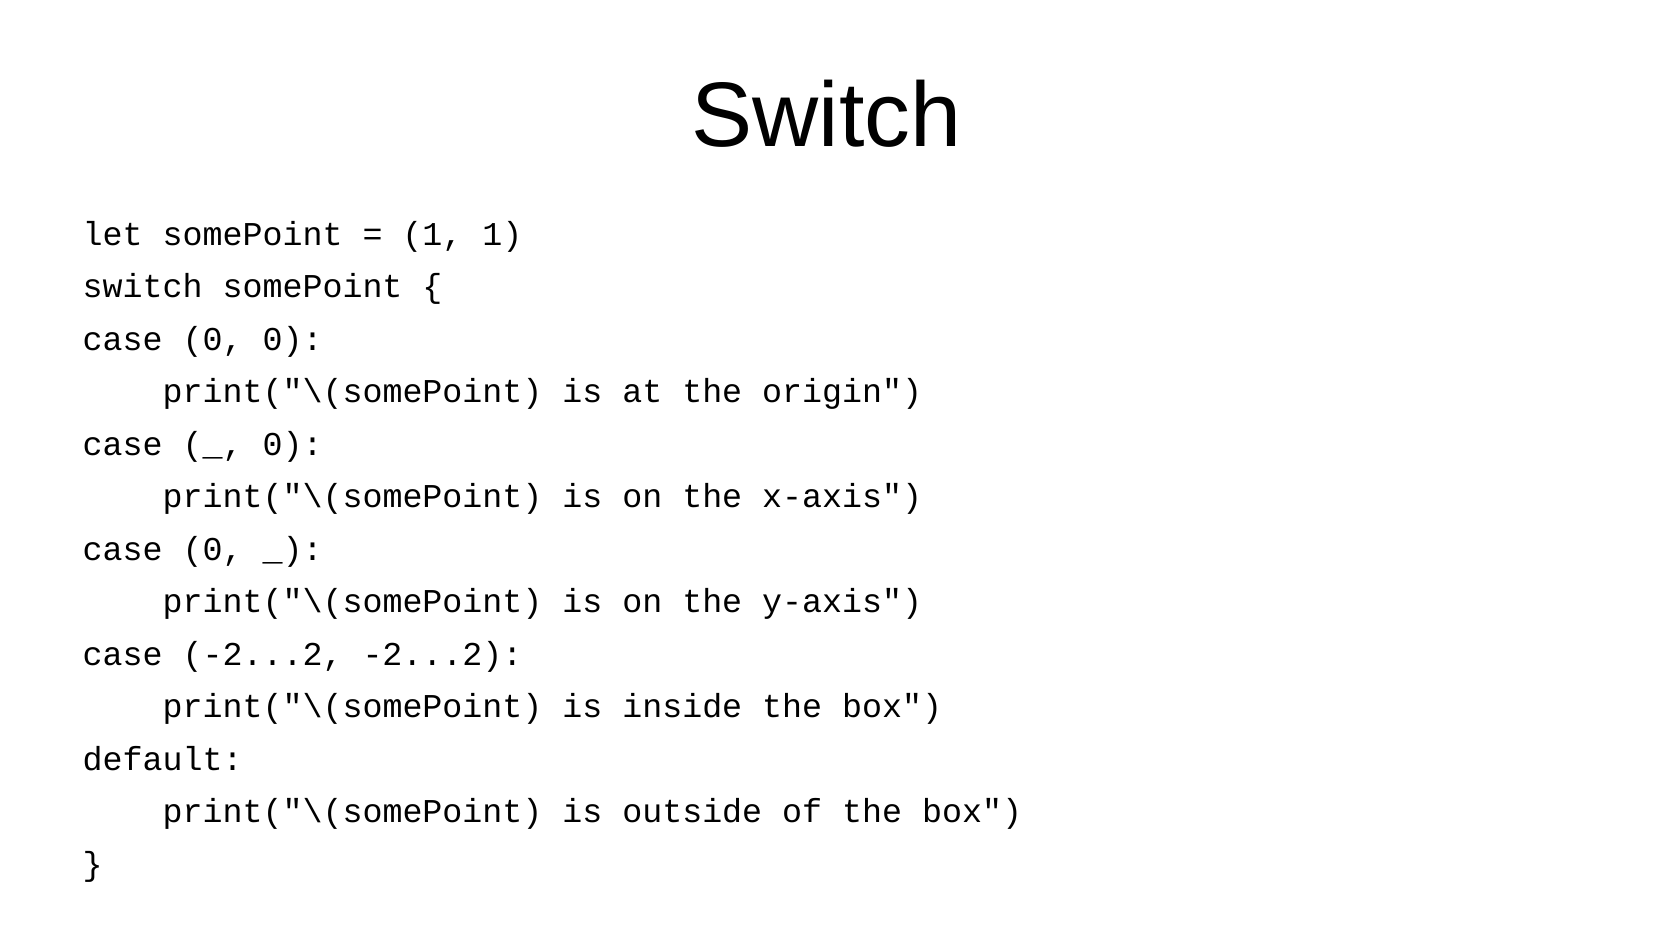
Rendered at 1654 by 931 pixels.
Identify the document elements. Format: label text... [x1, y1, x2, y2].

list let somePoint = (1, 1) switch somePoint { case (0, 0): print("\(somePoint) is at the origin") case (_, 0): print("\(somePoint) is on the x-axis") case (0, _): print("\(somePoint) is on the y-axis") case (-2...2, -2...2): print("\(somePoint) is inside the box") default: print("\(somePoint) is outside of the box") } [82, 217, 1571, 898]
title Switch [82, 37, 1571, 193]
